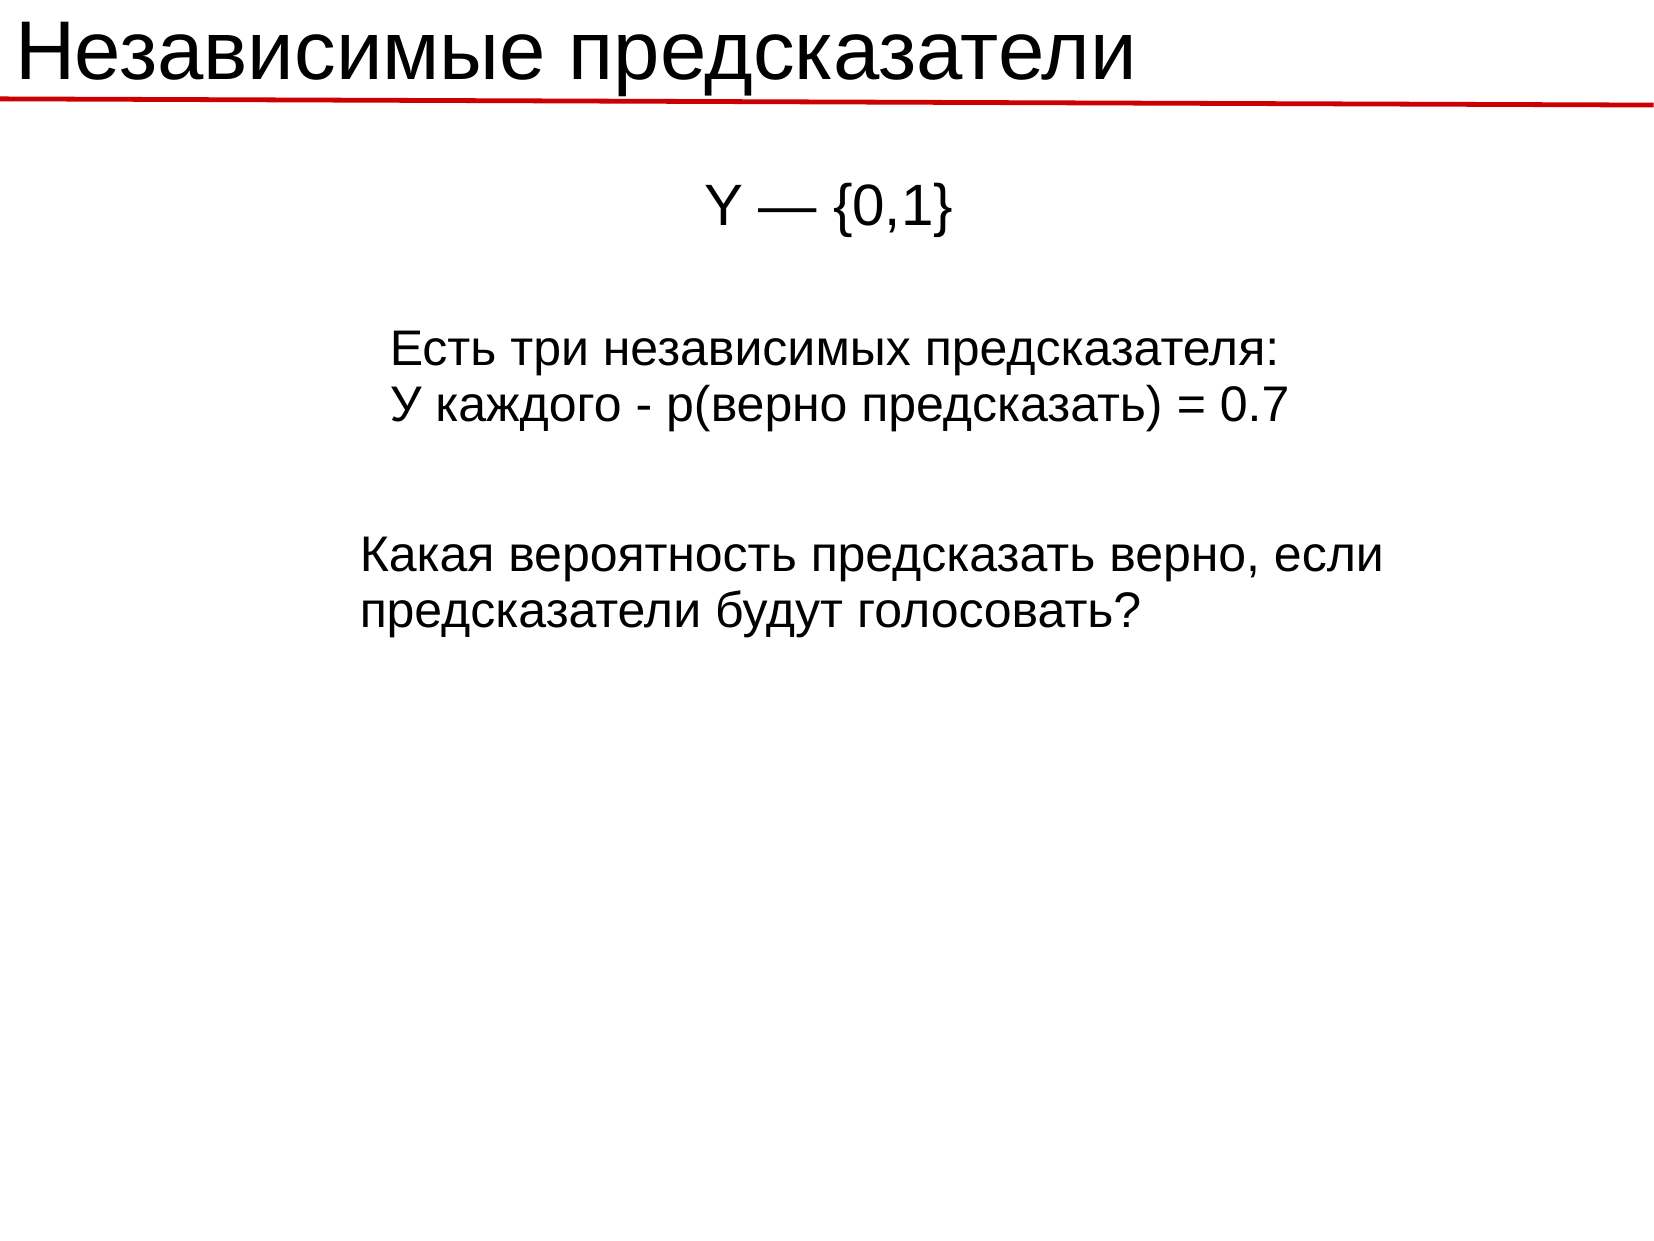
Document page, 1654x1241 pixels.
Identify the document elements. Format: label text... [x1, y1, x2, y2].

title Независимые предсказатели [15, 3, 1504, 97]
text_box Есть три независимых предсказателя: У каждого - p(верно предсказать) = 0.7 [375, 312, 1441, 496]
text_box Какая вероятность предсказать верно, если предсказатели будут голосовать? [345, 518, 1441, 646]
text_box Y — {0,1} [690, 165, 976, 245]
